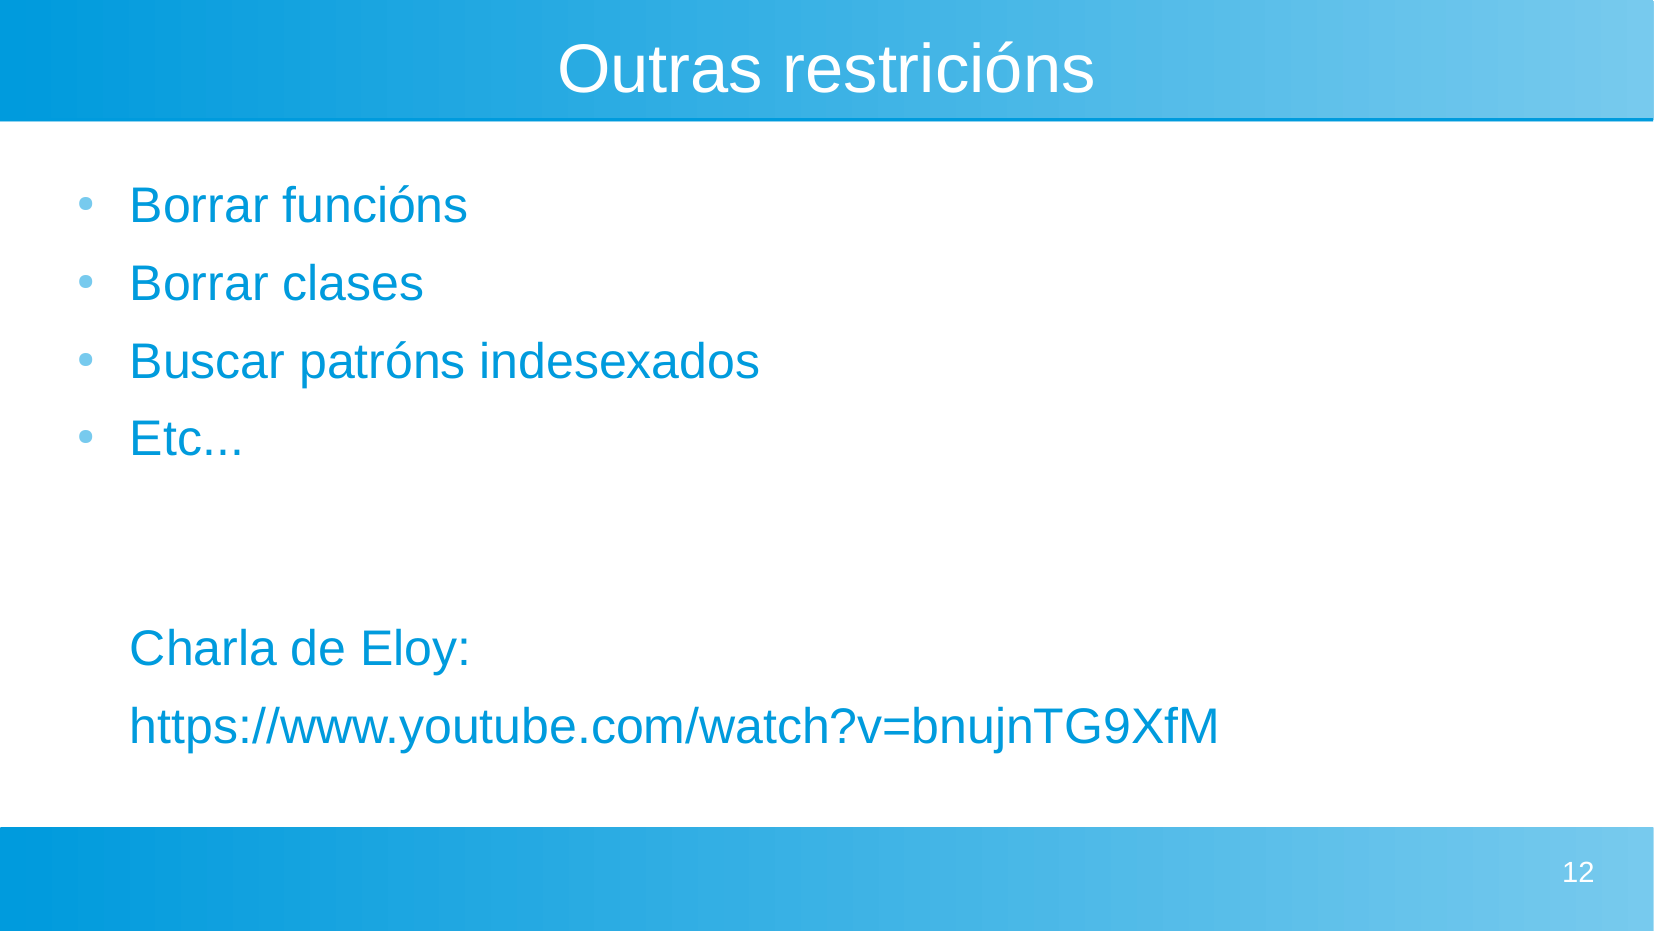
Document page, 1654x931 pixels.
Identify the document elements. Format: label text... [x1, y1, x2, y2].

list Borrar funcións Borrar clases Buscar patróns indesexados Etc... [59, 177, 1595, 768]
list Charla de Eloy: https://www.youtube.com/watch?v=bnujnTG9XfM [59, 620, 1506, 798]
title Outras restricións [59, 29, 1595, 108]
